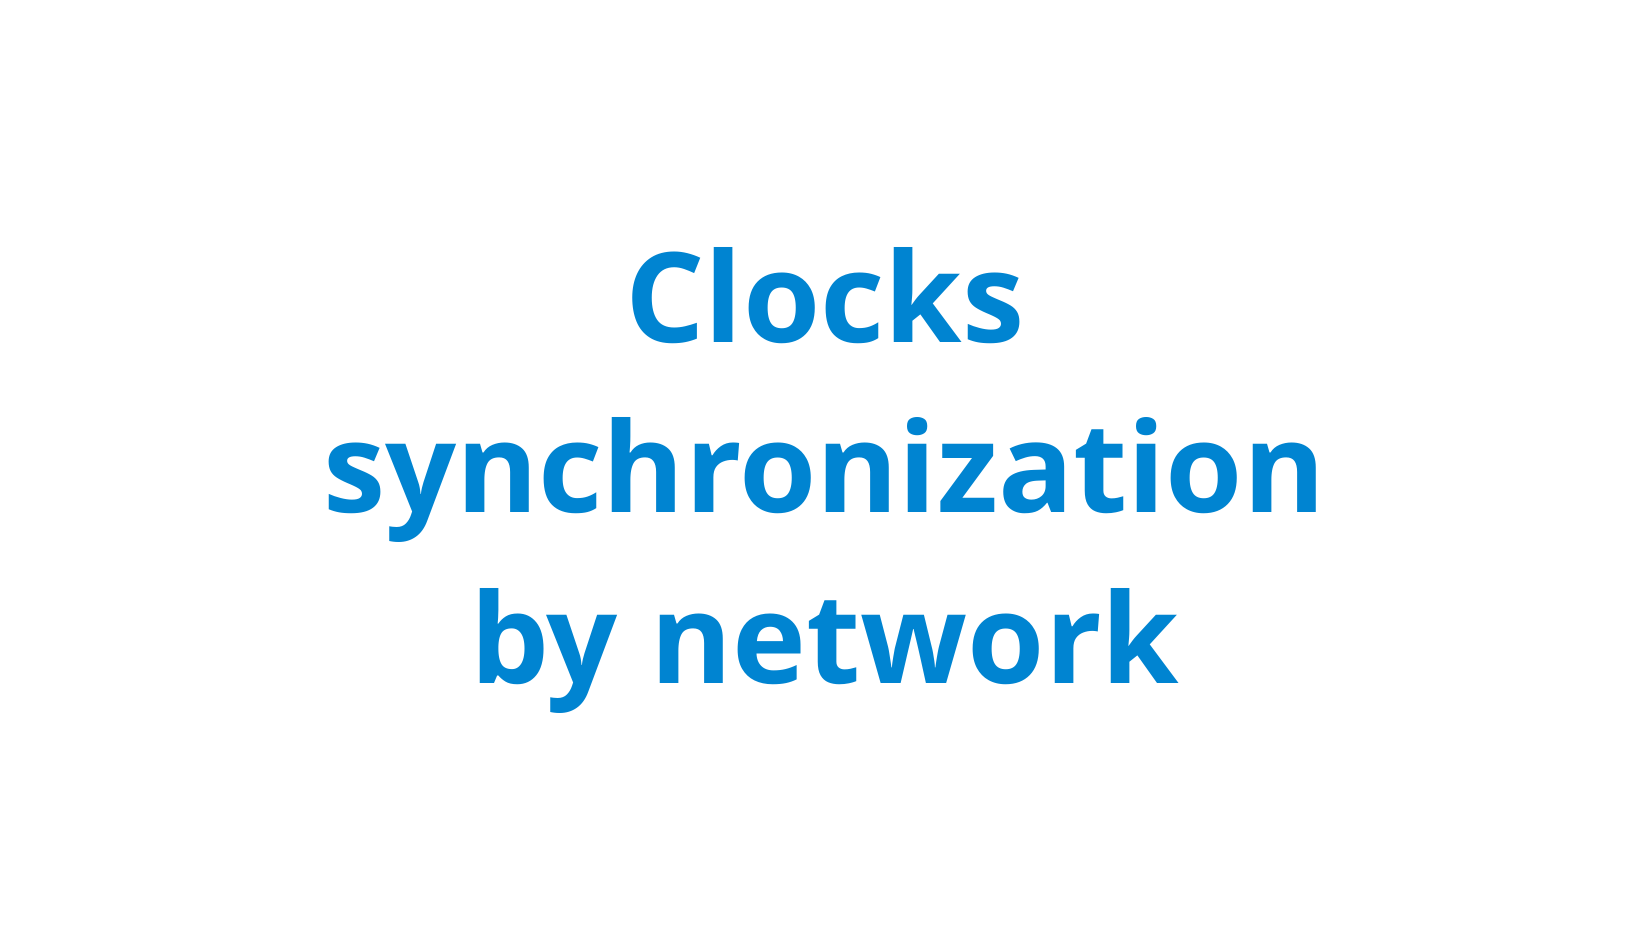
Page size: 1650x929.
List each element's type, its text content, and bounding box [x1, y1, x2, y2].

subtitle Clocks synchronization by network [0, 0, 1650, 929]
